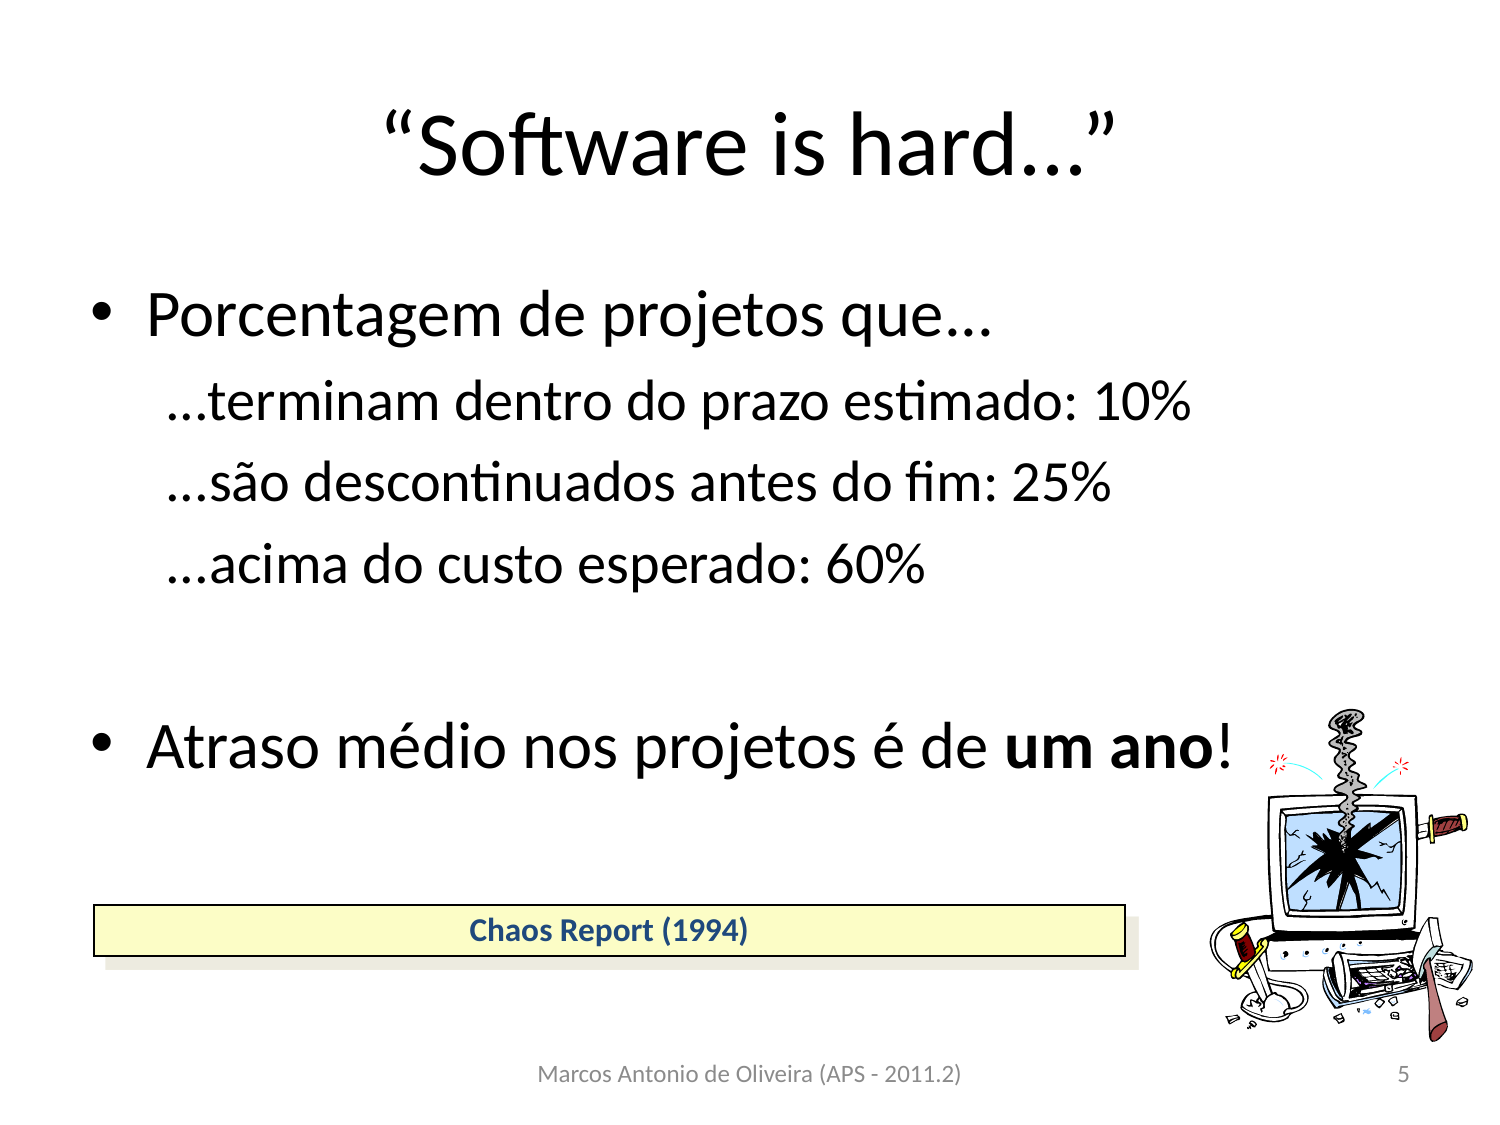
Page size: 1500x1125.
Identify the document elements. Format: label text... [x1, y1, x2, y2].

text_box Chaos Report (1994) [93, 904, 1125, 956]
title “Software is hard...” [75, 45, 1425, 233]
list Porcentagem de projetos que... ...terminam dentro do prazo estimado: 10% ...são descontinuados antes do fim: 25% ...acima do custo esperado: 60% Atraso médio nos projetos é de um ano! [75, 262, 1425, 1005]
picture [1208, 704, 1477, 1043]
slide_number <número> [1074, 1042, 1425, 1103]
footer Marcos Antonio de Oliveira (APS - 2011.2) [512, 1042, 988, 1103]
